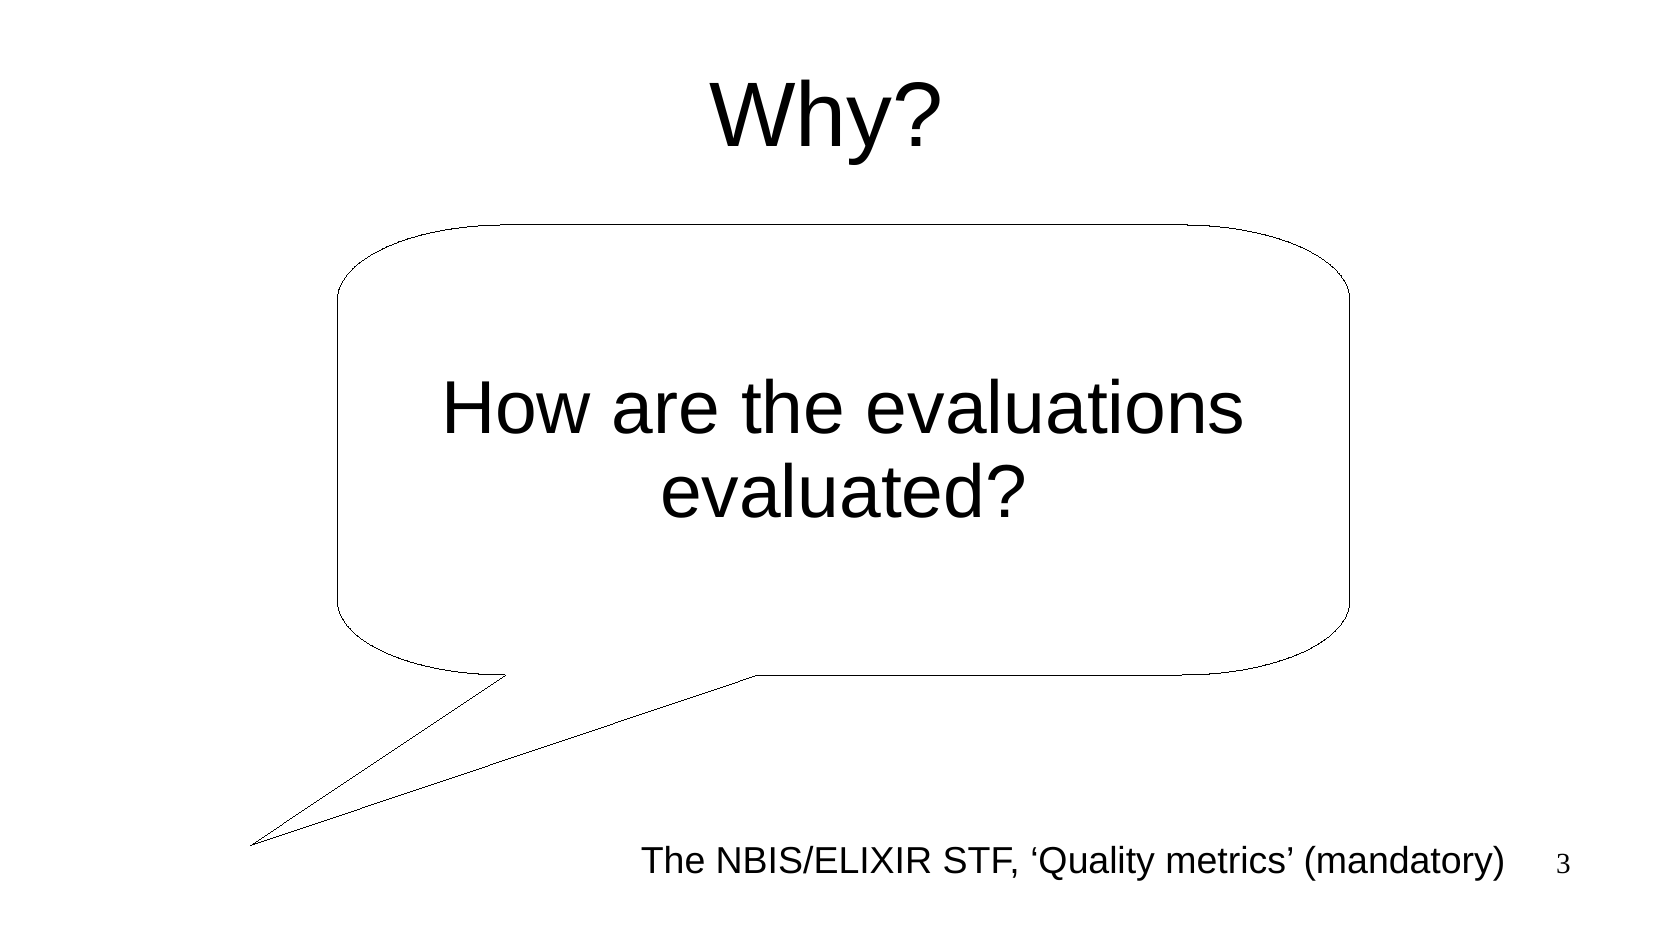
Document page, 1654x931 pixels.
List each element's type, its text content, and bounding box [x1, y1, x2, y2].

text_box The NBIS/ELIXIR STF, ‘Quality metrics’ (mandatory) [625, 832, 1526, 908]
text_box How are the evaluations evaluated? [250, 224, 1350, 846]
title Why? [82, 37, 1571, 193]
